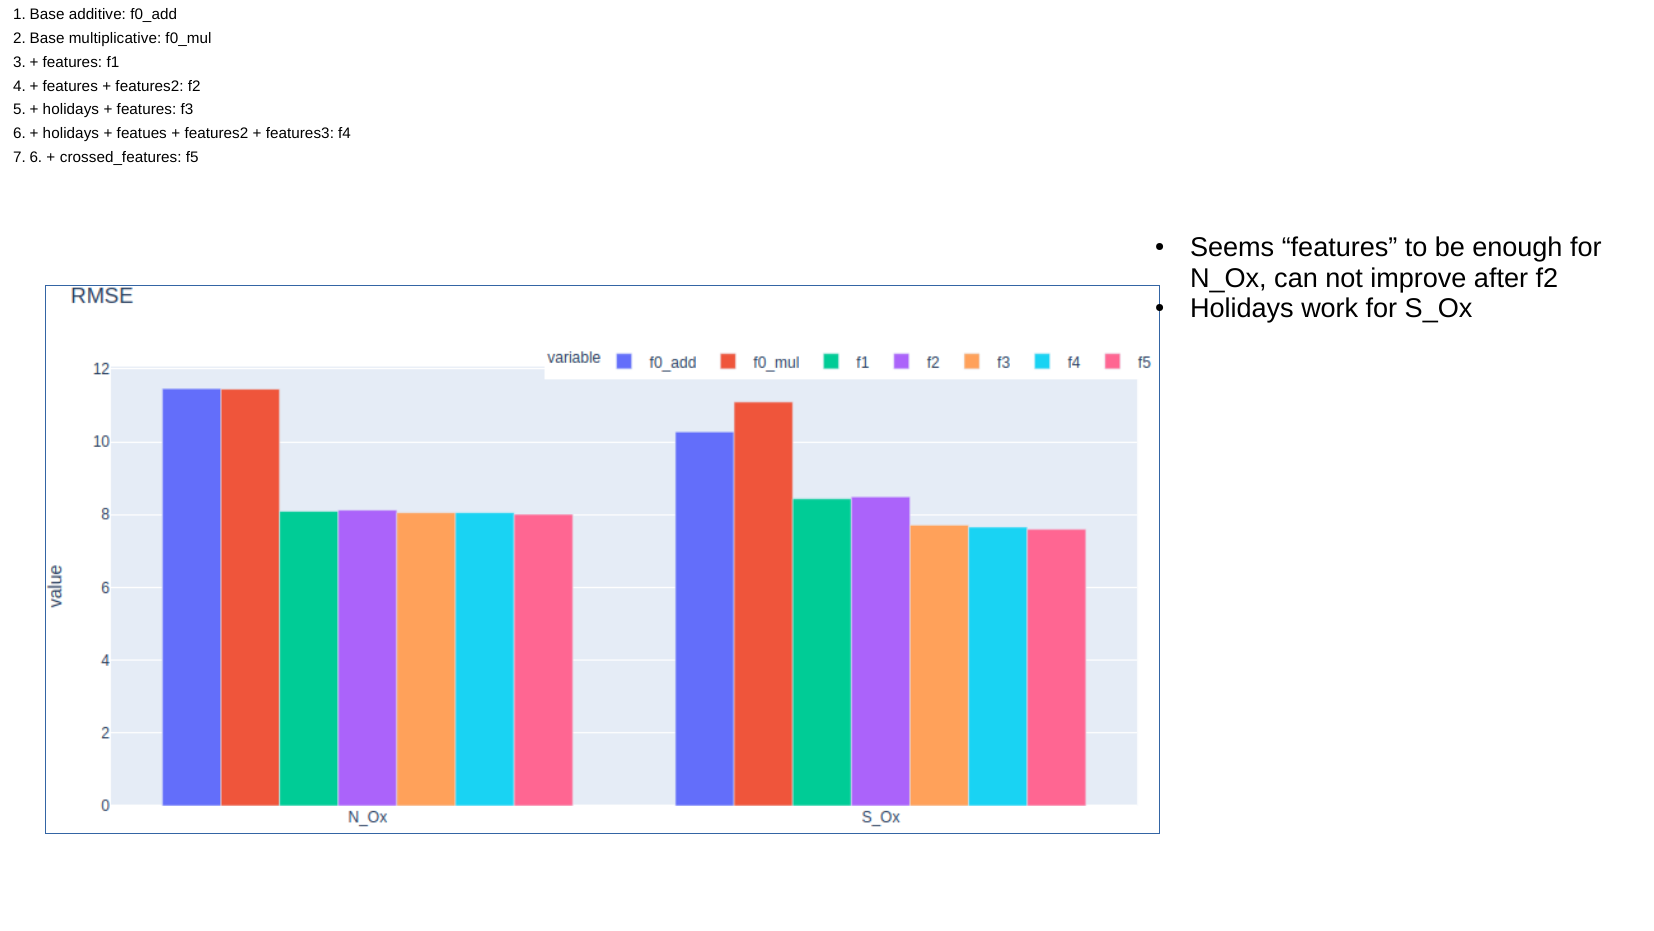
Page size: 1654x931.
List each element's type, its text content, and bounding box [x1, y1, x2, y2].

text_box Seems “features” to be enough for N_Ox, can not improve after f2 Holidays work for S_Ox [1140, 225, 1621, 526]
picture [45, 284, 1160, 834]
list Base additive: f0_add Base multiplicative: f0_mul + features: f1 + features + features2: f2 + holidays + features: f3 + holidays + featues + features2 + features3: f4 6. + crossed_features: f5 [9, 5, 565, 171]
